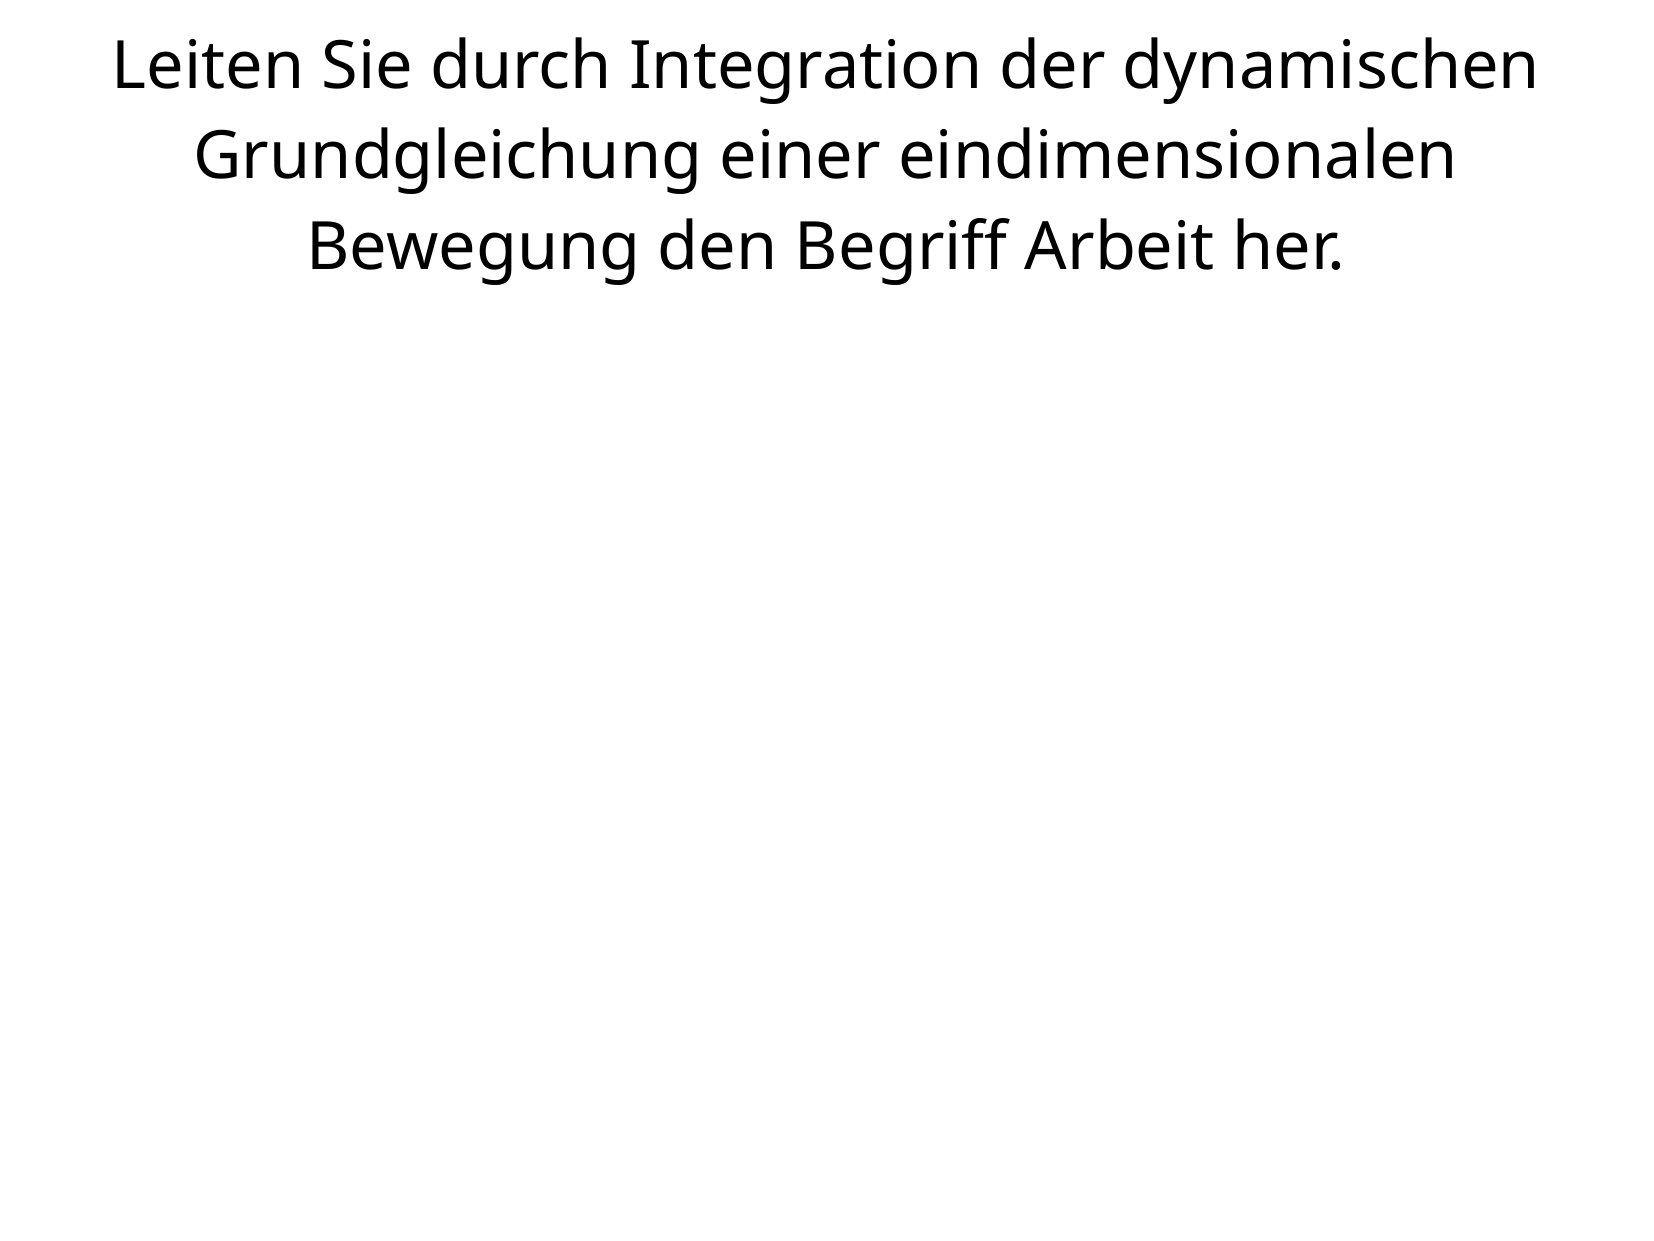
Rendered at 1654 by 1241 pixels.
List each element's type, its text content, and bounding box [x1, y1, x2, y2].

title Leiten Sie durch Integration der dynamischen Grundgleichung einer eindimensionalen Bewegung den Begriff Arbeit her. [82, 20, 1571, 286]
